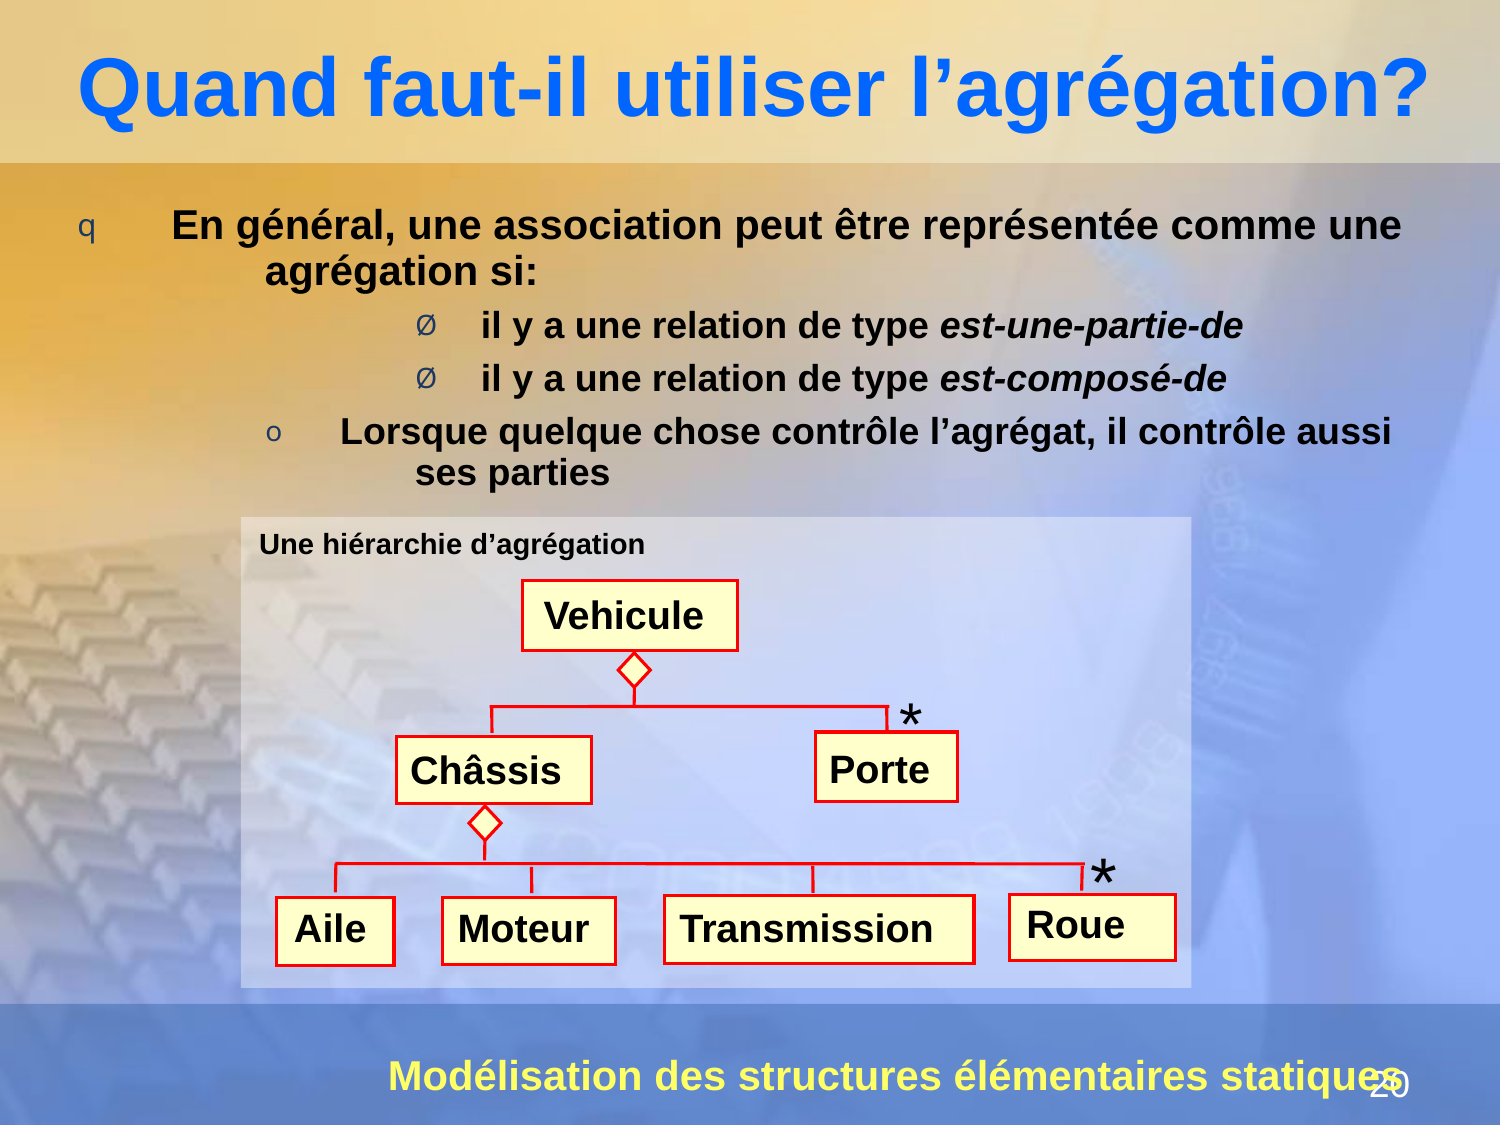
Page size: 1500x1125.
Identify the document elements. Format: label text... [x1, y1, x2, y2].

text_box [241, 517, 1191, 988]
text_box Châssis [410, 745, 562, 792]
text_box Roue [1026, 899, 1125, 946]
text_box * [900, 685, 923, 732]
text_box Aile [294, 903, 367, 951]
title Quand faut-il utiliser l’agrégation? [62, 37, 1469, 143]
text_box Une hiérarchie d’agrégation [244, 521, 864, 569]
text_box Modélisation des structures élémentaires statiques [388, 1049, 1404, 1099]
text_box Moteur [458, 903, 590, 951]
text_box Aile [303, 920, 311, 931]
text_box Porte [829, 744, 930, 792]
text_box * [1091, 837, 1118, 895]
text_box Transmission [679, 903, 935, 951]
text_box Vehicule [543, 590, 704, 638]
list En général, une association peut être représentée comme une agrégation si: il y a une relation de type est-une-partie-de il y a une relation de type est-composé-de Lorsque quelque chose contrôle l’agrégat, il contrôle aussi ses parties [62, 196, 1470, 505]
